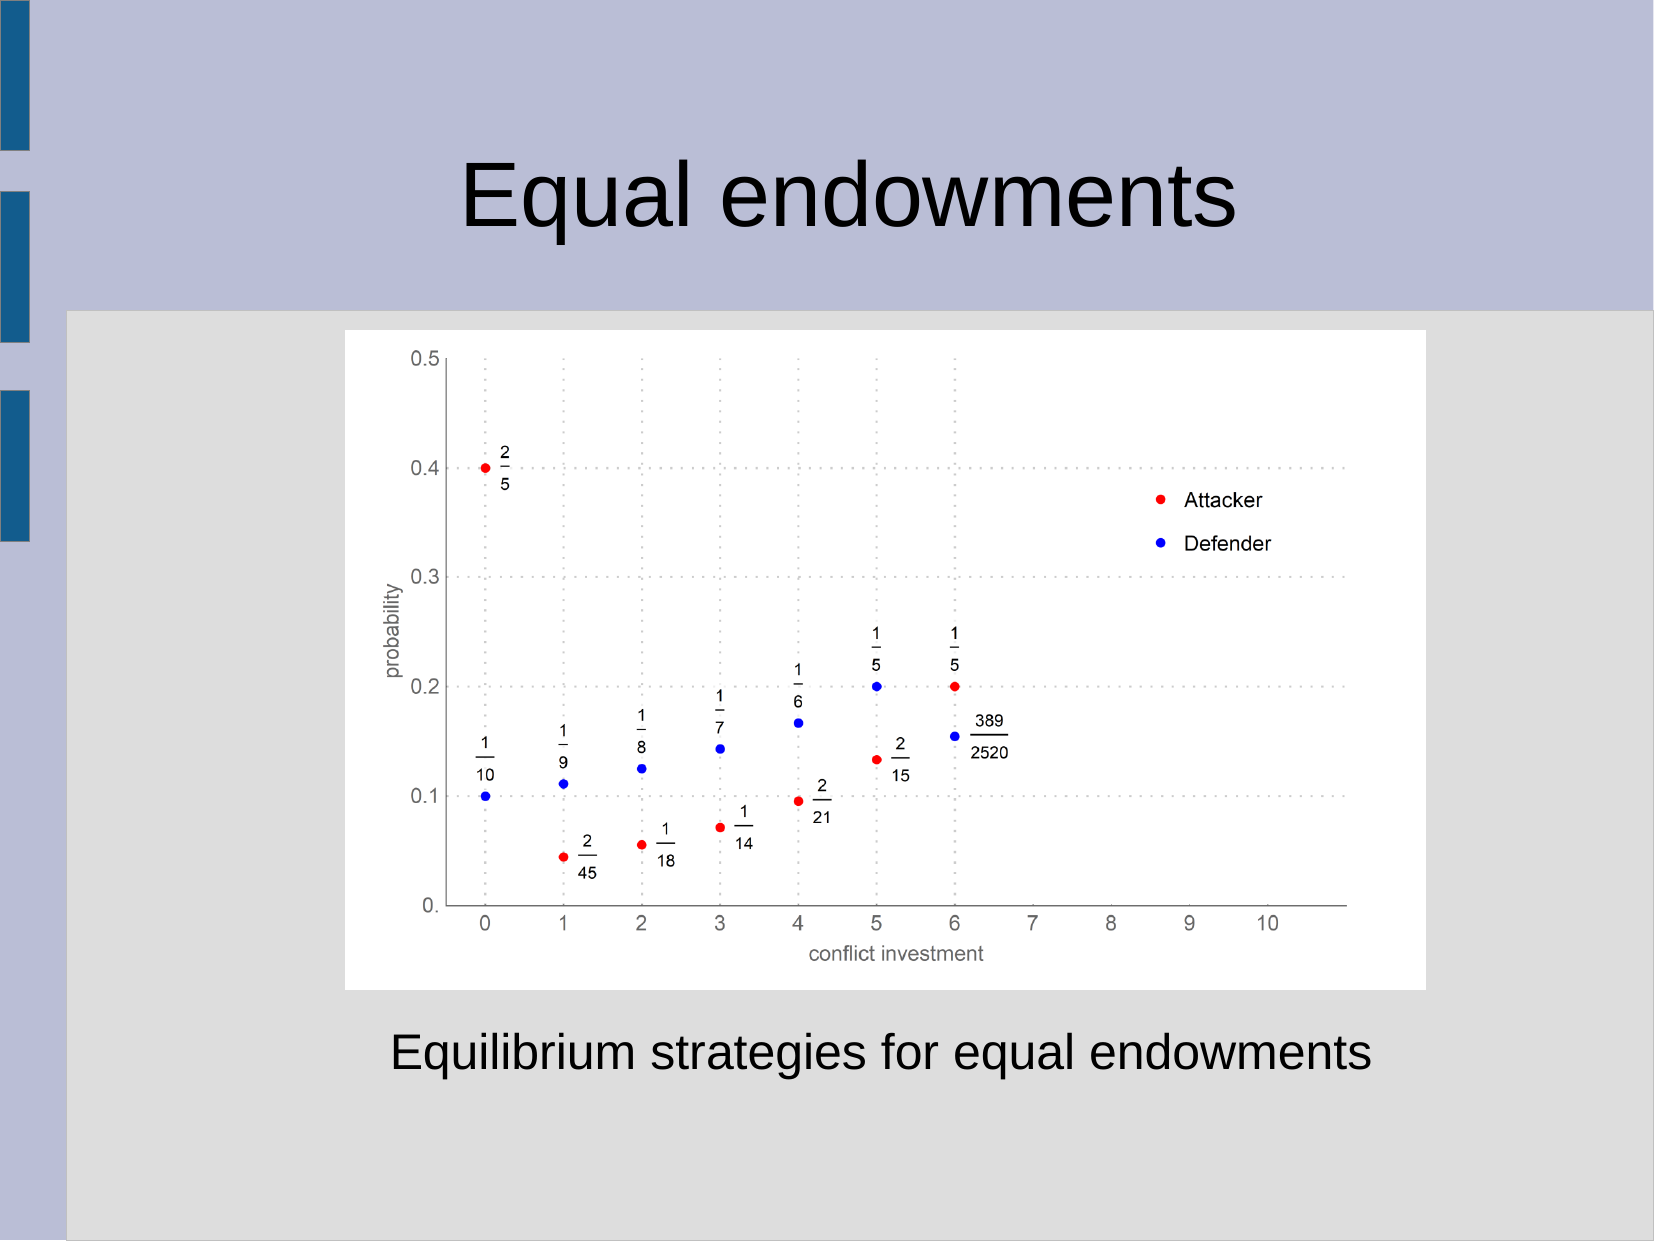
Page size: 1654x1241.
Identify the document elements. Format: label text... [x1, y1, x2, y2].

title Equal endowments [121, 91, 1534, 299]
picture [345, 330, 1426, 991]
text_box Equilibrium strategies for equal endowments [375, 1016, 1654, 1186]
